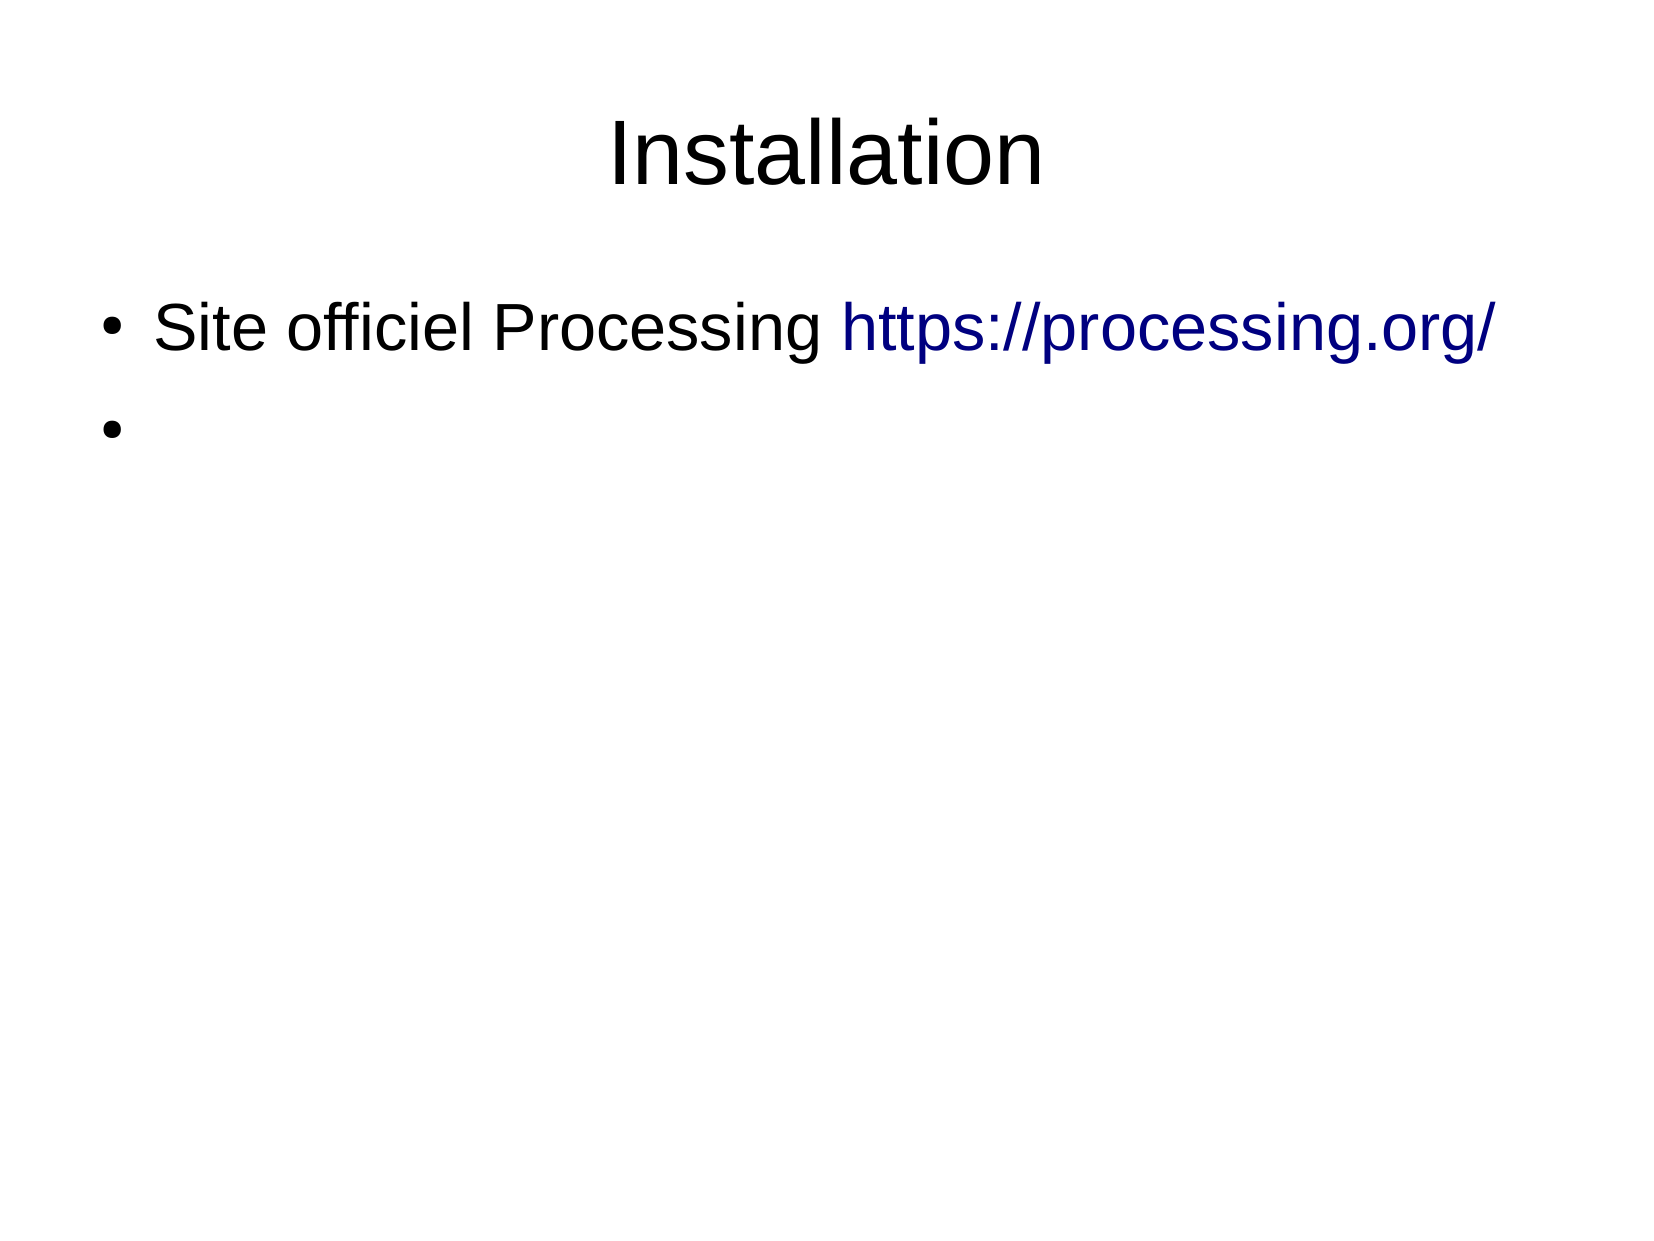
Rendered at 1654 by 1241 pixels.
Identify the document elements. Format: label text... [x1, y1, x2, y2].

list Site officiel Processing https://processing.org/ [82, 290, 1571, 1109]
title Installation [82, 49, 1571, 257]
